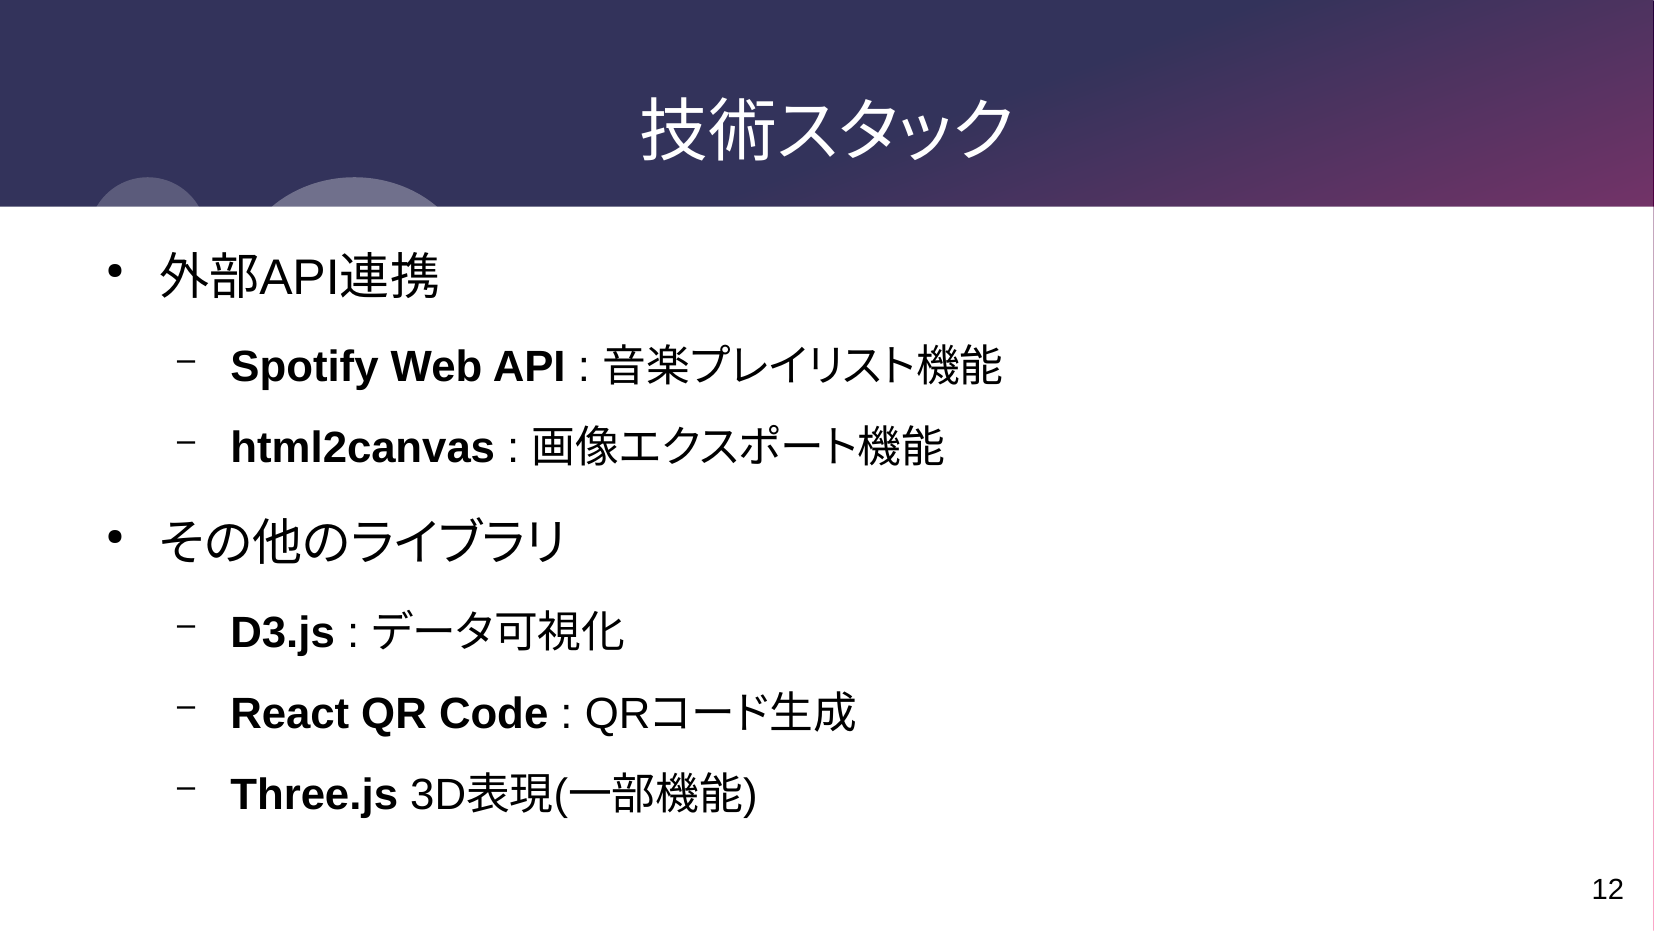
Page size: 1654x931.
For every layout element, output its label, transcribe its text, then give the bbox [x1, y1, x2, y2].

list その他のライブラリ D3.js : データ可視化 React QR Code : QRコード生成 Three.js 3D表現(一部機能) [88, 501, 1565, 931]
title 技術スタック [88, 44, 1565, 207]
list 外部API連携 Spotify Web API : 音楽プレイリスト機能 html2canvas : 画像エクスポート機能 [88, 236, 1565, 501]
